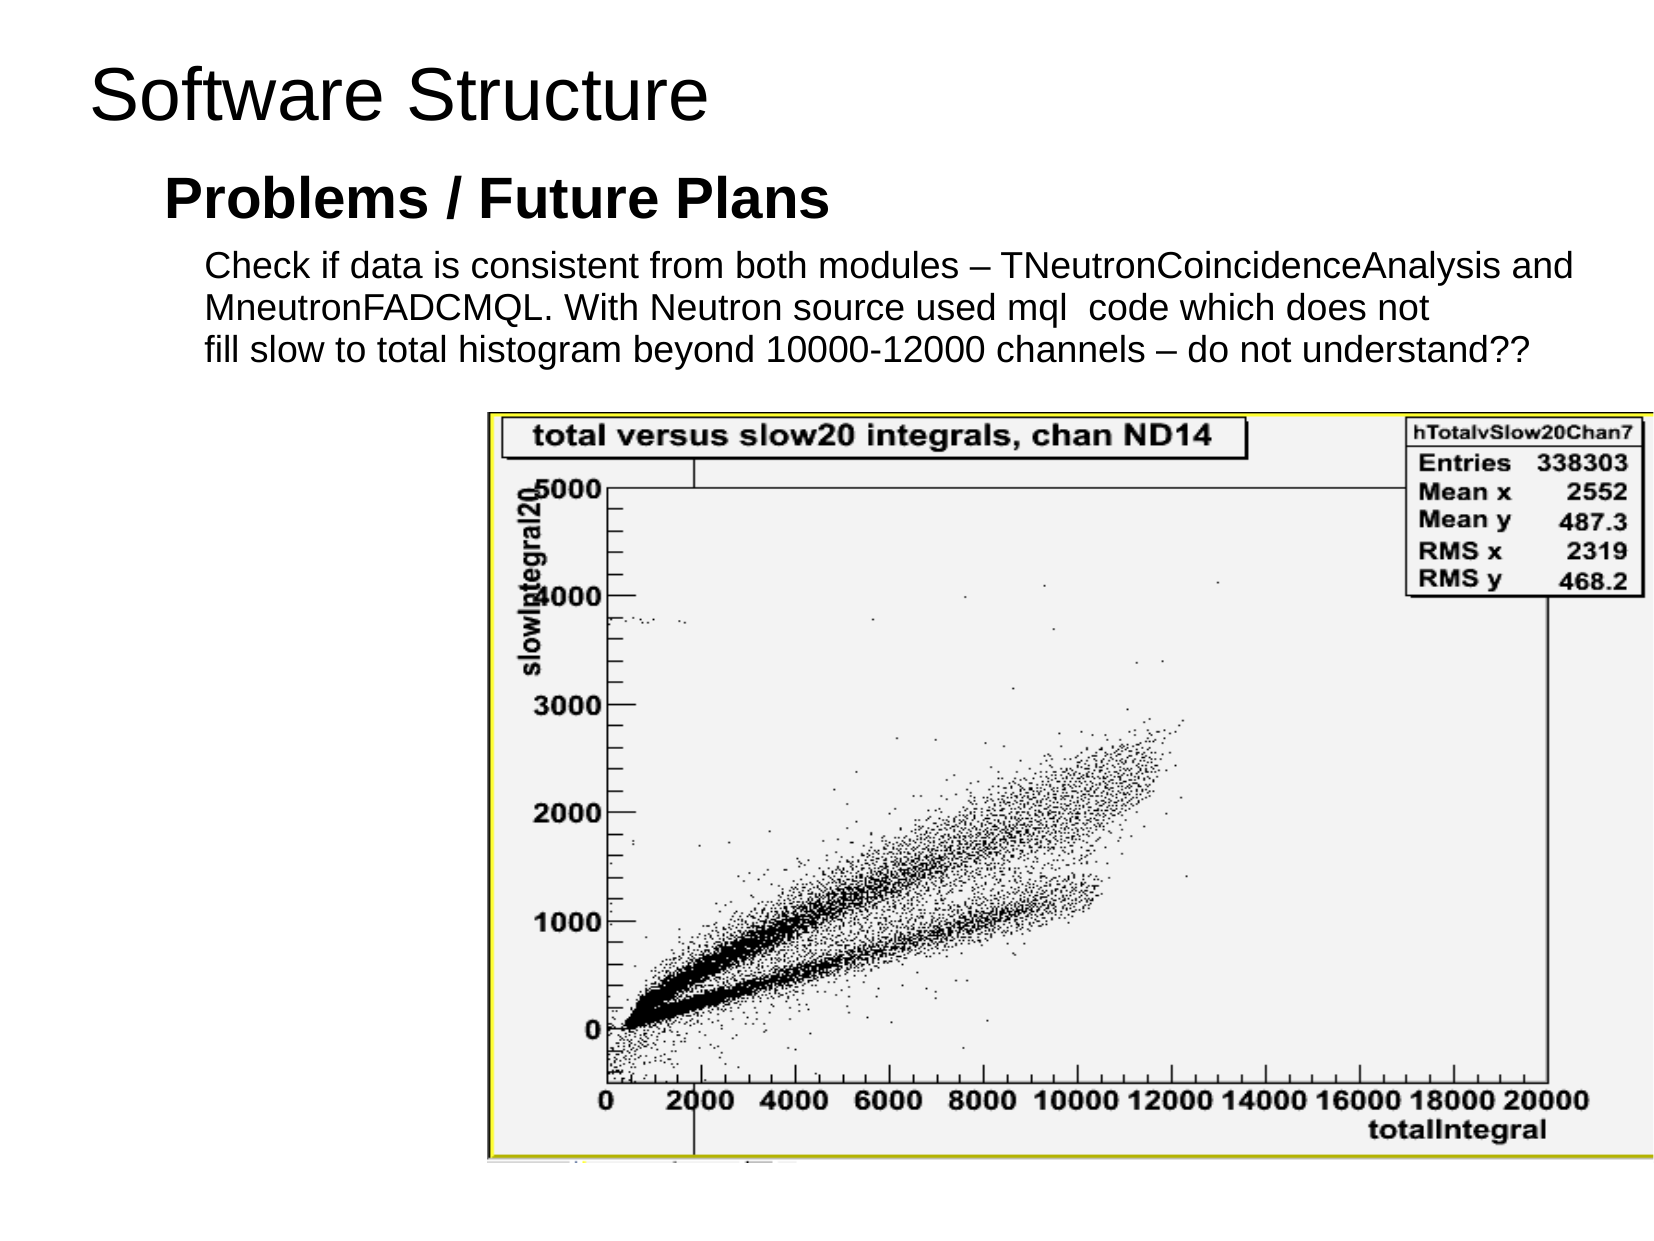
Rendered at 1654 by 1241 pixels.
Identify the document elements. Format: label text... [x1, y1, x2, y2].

text_box Problems / Future Plans [150, 157, 847, 238]
text_box Software Structure [75, 45, 1613, 158]
picture [487, 421, 1654, 1163]
text_box Check if data is consistent from both modules – TNeutronCoincidenceAnalysis and MneutronFADCMQL. With Neutron source used mql code which does not fill slow to total histogram beyond 10000-12000 channels – do not understand?? [189, 237, 1654, 421]
